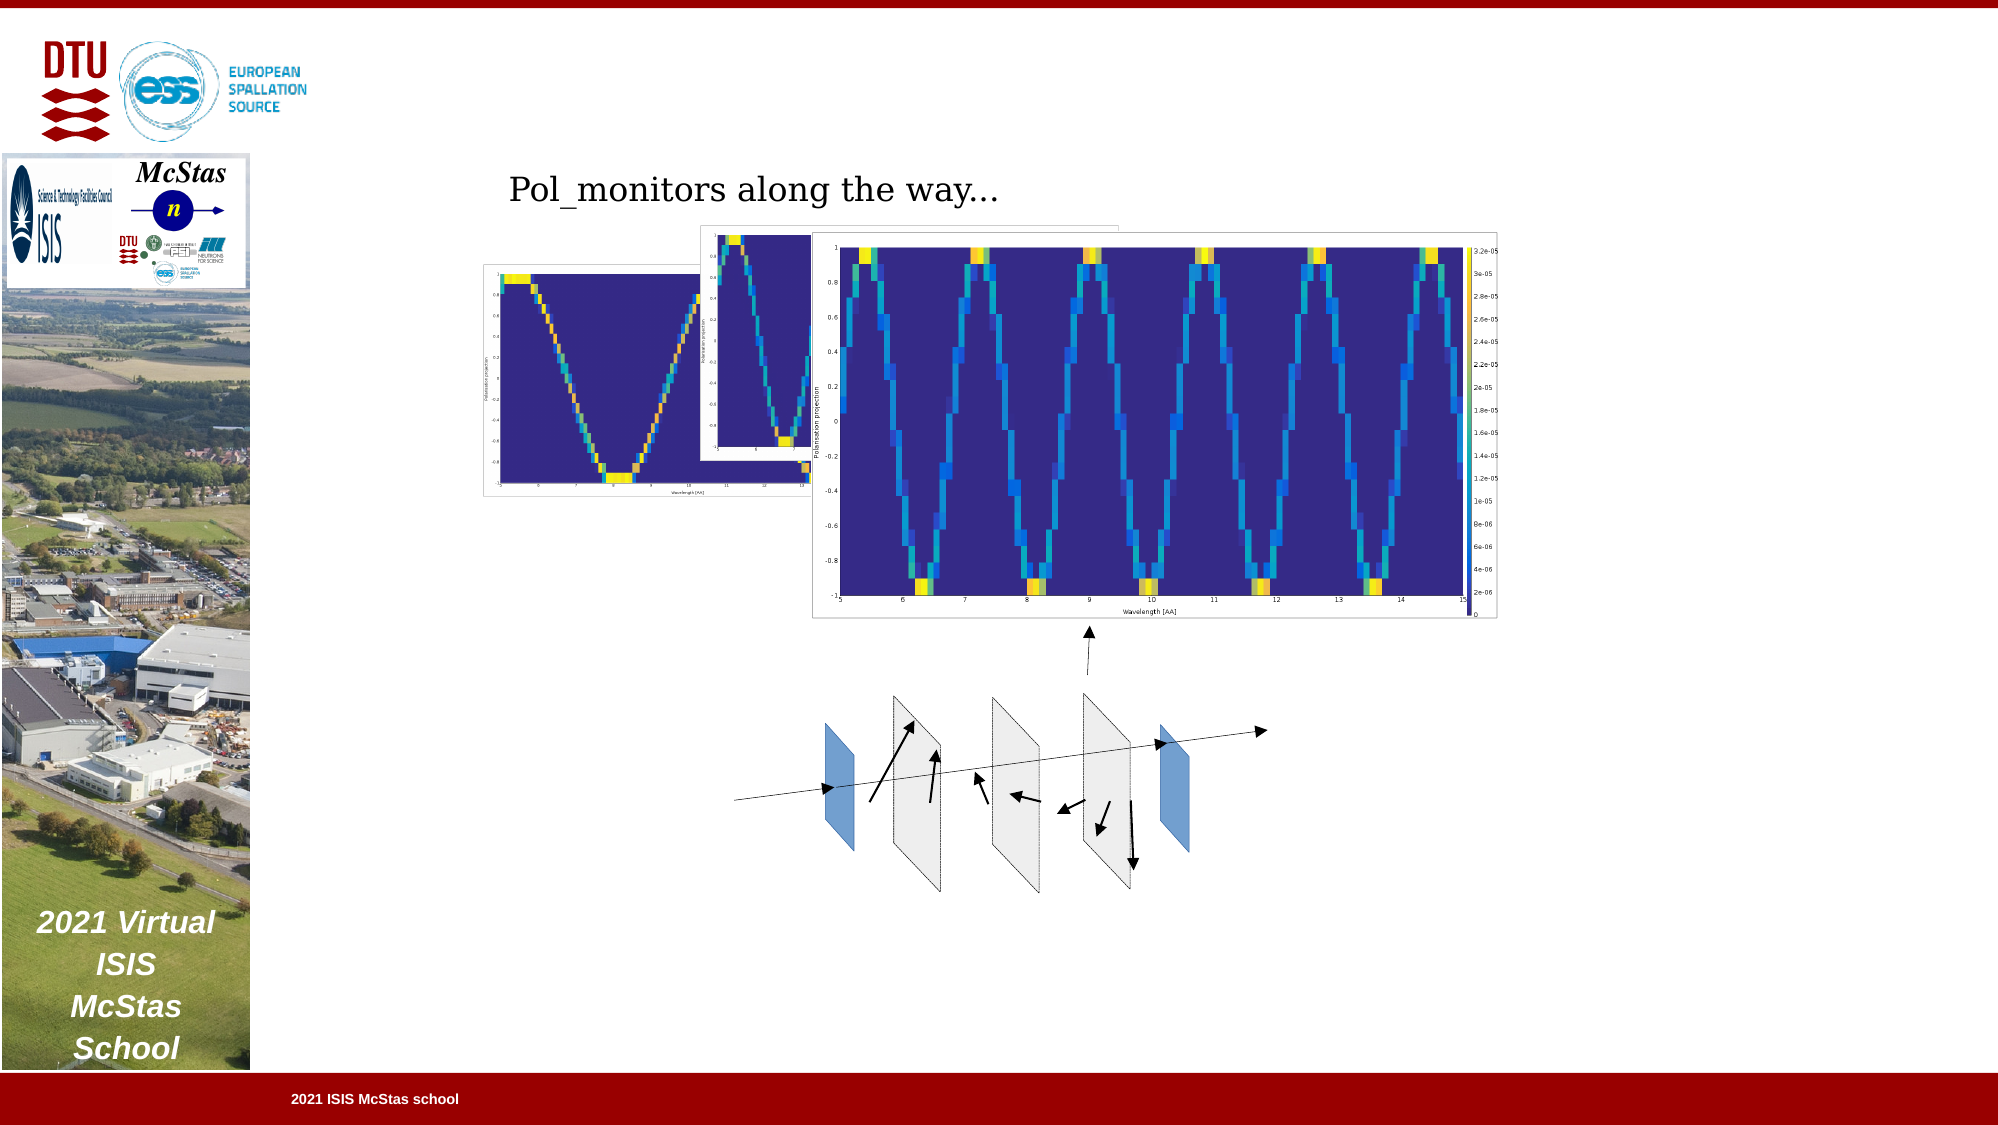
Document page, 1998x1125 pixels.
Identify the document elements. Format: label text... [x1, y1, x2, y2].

text_box [1083, 693, 1131, 753]
text_box [1160, 743, 1190, 853]
text_box [893, 774, 941, 892]
picture [119, 41, 307, 142]
text_box [825, 723, 854, 852]
text_box [1083, 749, 1131, 890]
text_box [992, 697, 1040, 766]
text_box [1160, 724, 1176, 742]
text_box Pol_monitors along the way... [508, 168, 1450, 209]
text_box [992, 761, 1040, 894]
text_box [935, 763, 941, 773]
text_box [893, 695, 941, 779]
picture [2, 153, 250, 1070]
picture [483, 225, 1498, 619]
